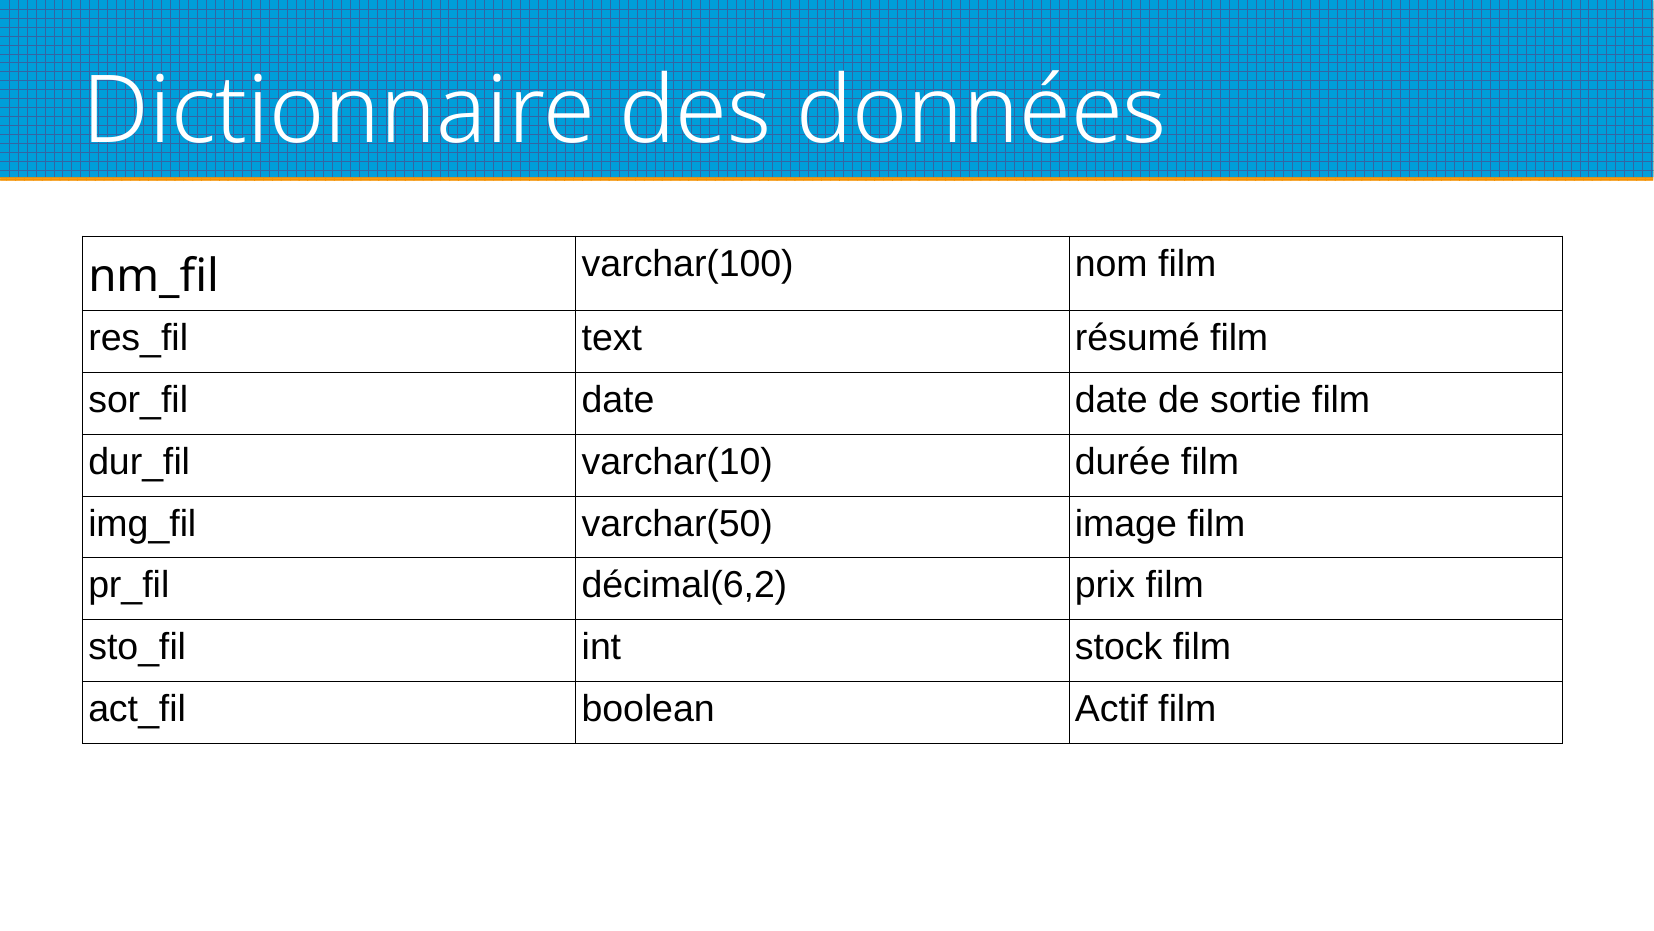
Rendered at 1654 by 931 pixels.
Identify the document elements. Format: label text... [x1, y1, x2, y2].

table_cell img_fil [83, 497, 575, 557]
table_header nom film [1070, 237, 1562, 310]
table_cell dur_fil [83, 435, 575, 496]
table_cell act_fil [83, 682, 575, 743]
table_cell date [576, 373, 1069, 434]
table_header nm_fil [83, 237, 575, 310]
table_cell date de sortie film [1070, 373, 1562, 434]
table_cell image film [1070, 497, 1562, 557]
table_cell durée film [1070, 435, 1562, 496]
table_cell varchar(50) [576, 497, 1069, 557]
table_cell sor_fil [83, 373, 575, 434]
table_cell Actif film [1070, 682, 1562, 743]
table_cell res_fil [83, 311, 575, 372]
table_cell prix film [1070, 558, 1562, 619]
table_cell décimal(6,2) [576, 558, 1069, 619]
table_header varchar(100) [576, 237, 1069, 310]
table_cell boolean [576, 682, 1069, 743]
table_cell int [576, 620, 1069, 681]
table_cell pr_fil [83, 558, 575, 619]
table_cell stock film [1070, 620, 1562, 681]
title Dictionnaire des données [82, 14, 1571, 171]
table_cell text [576, 311, 1069, 372]
table_cell sto_fil [83, 620, 575, 681]
table_cell résumé film [1070, 311, 1562, 372]
table_cell varchar(10) [576, 435, 1069, 496]
